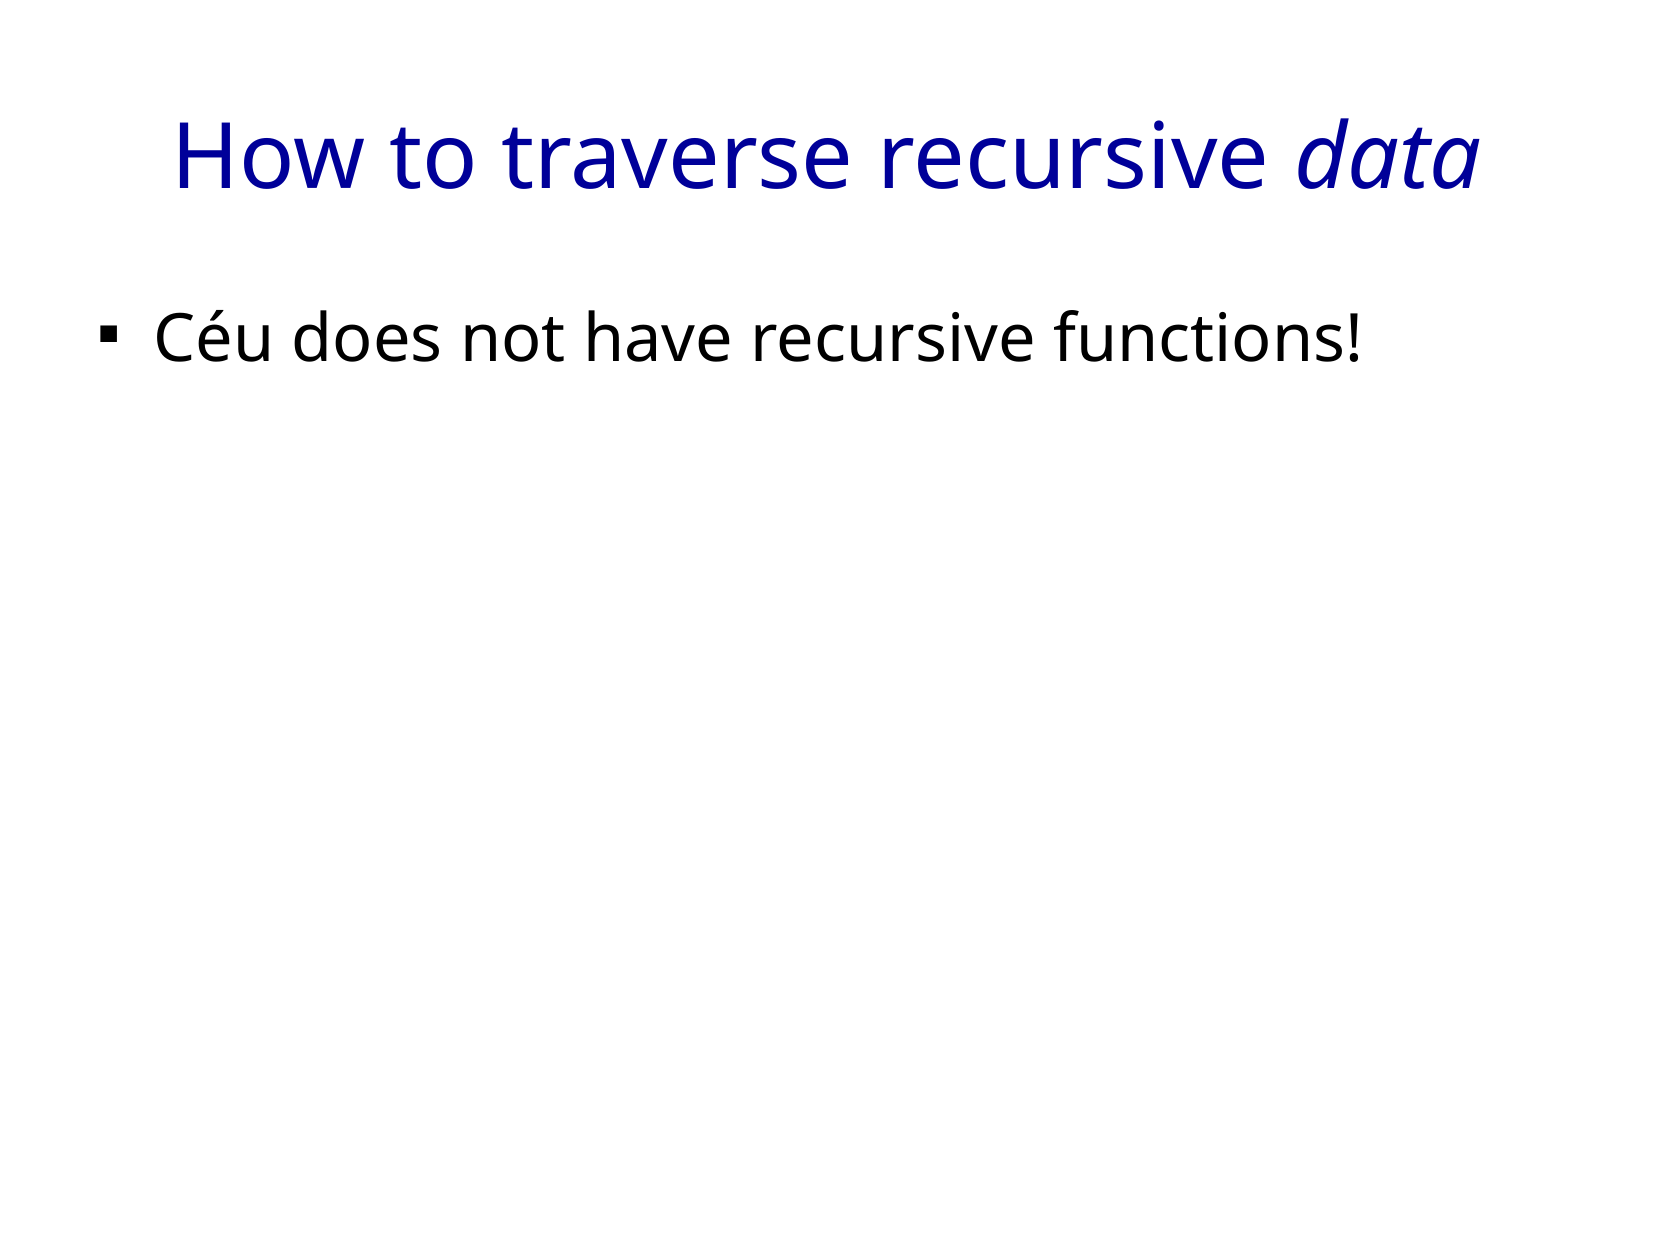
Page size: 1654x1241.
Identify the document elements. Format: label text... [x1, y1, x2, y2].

list Céu does not have recursive functions! [82, 290, 1571, 1010]
title How to traverse recursive data [82, 49, 1571, 257]
